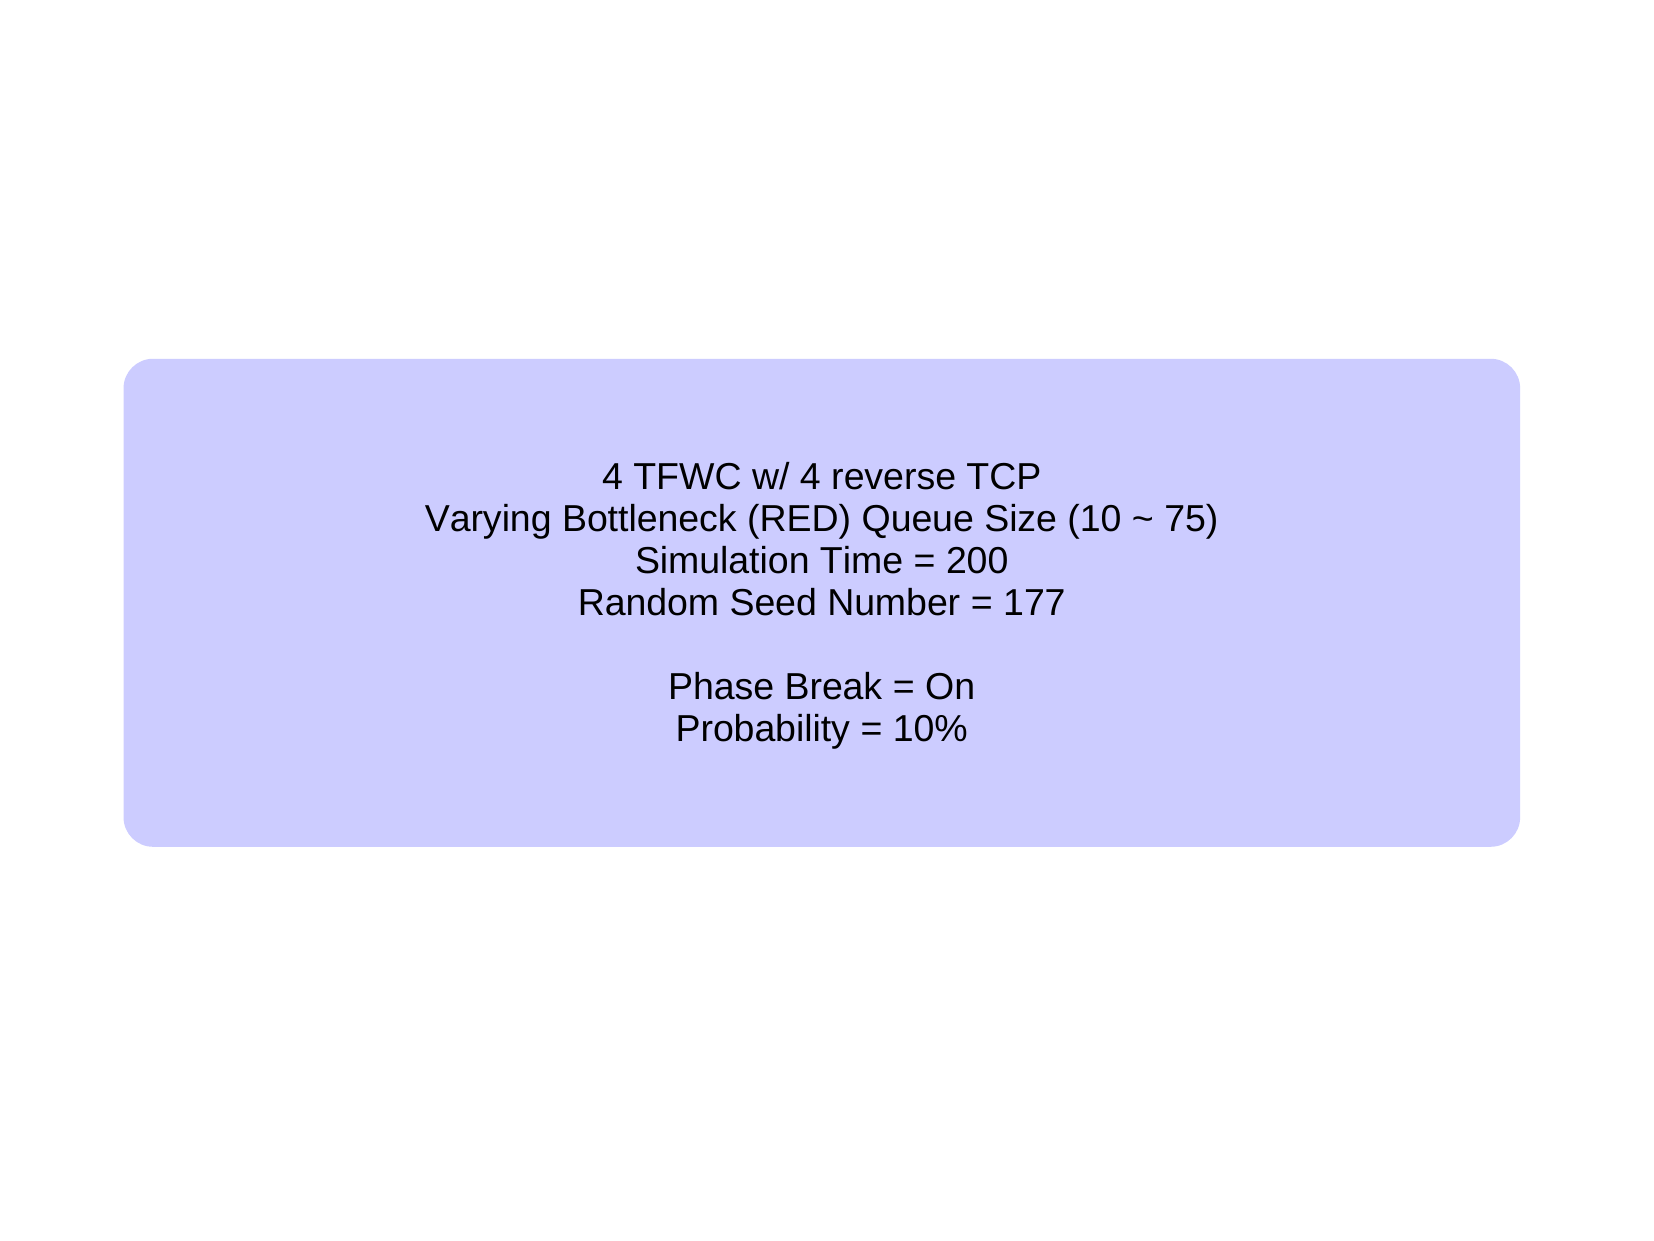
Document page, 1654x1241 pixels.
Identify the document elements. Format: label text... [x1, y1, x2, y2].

text_box 4 TFWC w/ 4 reverse TCP Varying Bottleneck (RED) Queue Size (10 ~ 75) Simulation Time = 200 Random Seed Number = 177 Phase Break = On Probability = 10% [123, 358, 1521, 847]
